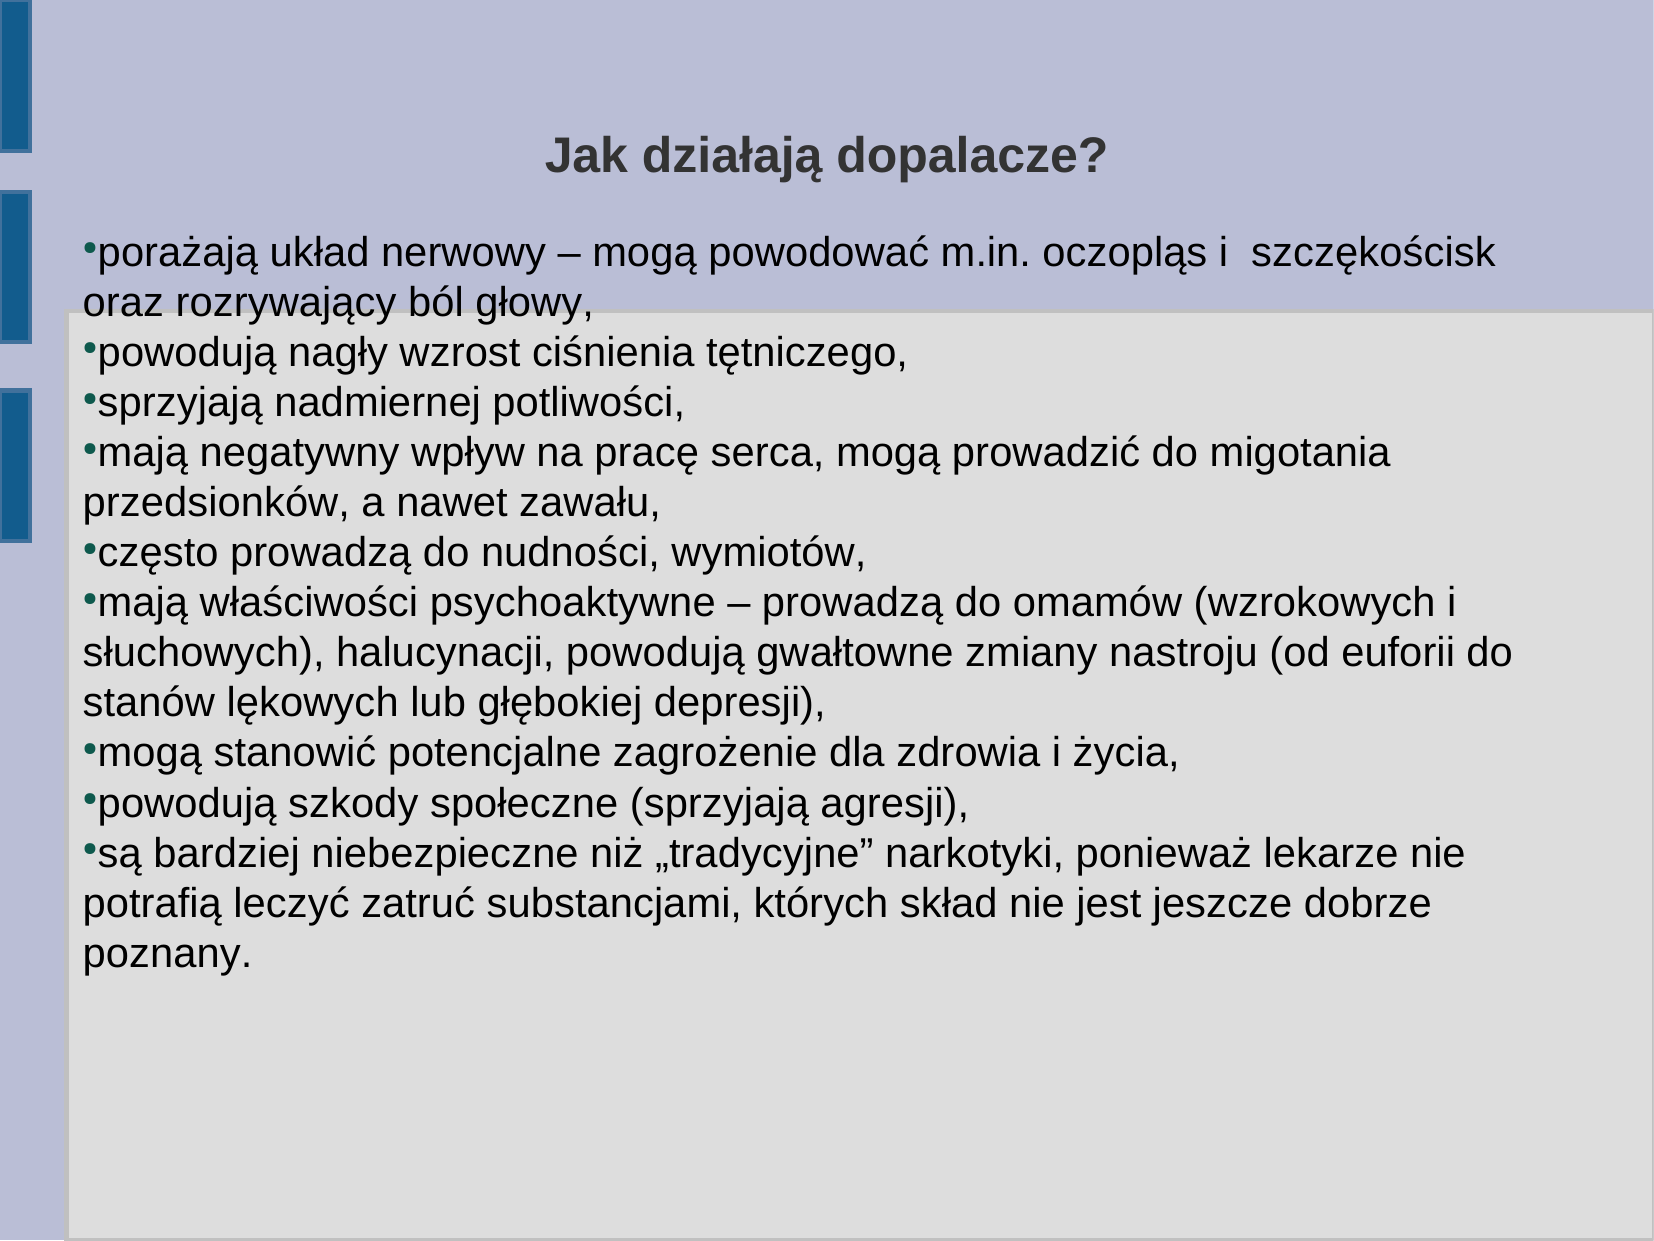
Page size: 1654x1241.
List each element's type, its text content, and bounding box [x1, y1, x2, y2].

title Jak działają dopalacze? [82, 49, 1571, 224]
list porażają układ nerwowy – mogą powodować m.in. oczopląs i szczękościsk oraz rozrywający ból głowy, powodują nagły wzrost ciśnienia tętniczego, sprzyjają nadmiernej potliwości, mają negatywny wpływ na pracę serca, mogą prowadzić do migotania przedsionków, a nawet zawału, często prowadzą do nudności, wymiotów, mają właściwości psychoaktywne – prowadzą do omamów (wzrokowych i słuchowych), halucynacji, powodują gwałtowne zmiany nastroju (od euforii do stanów lękowych lub głębokiej depresji), mogą stanowić potencjalne zagrożenie dla zdrowia i życia, powodują szkody społeczne (sprzyjają agresji), są bardziej niebezpieczne niż „tradycyjne” narkotyki, ponieważ lekarze nie potrafią leczyć zatruć substancjami, których skład nie jest jeszcze dobrze poznany. [82, 224, 1571, 1223]
